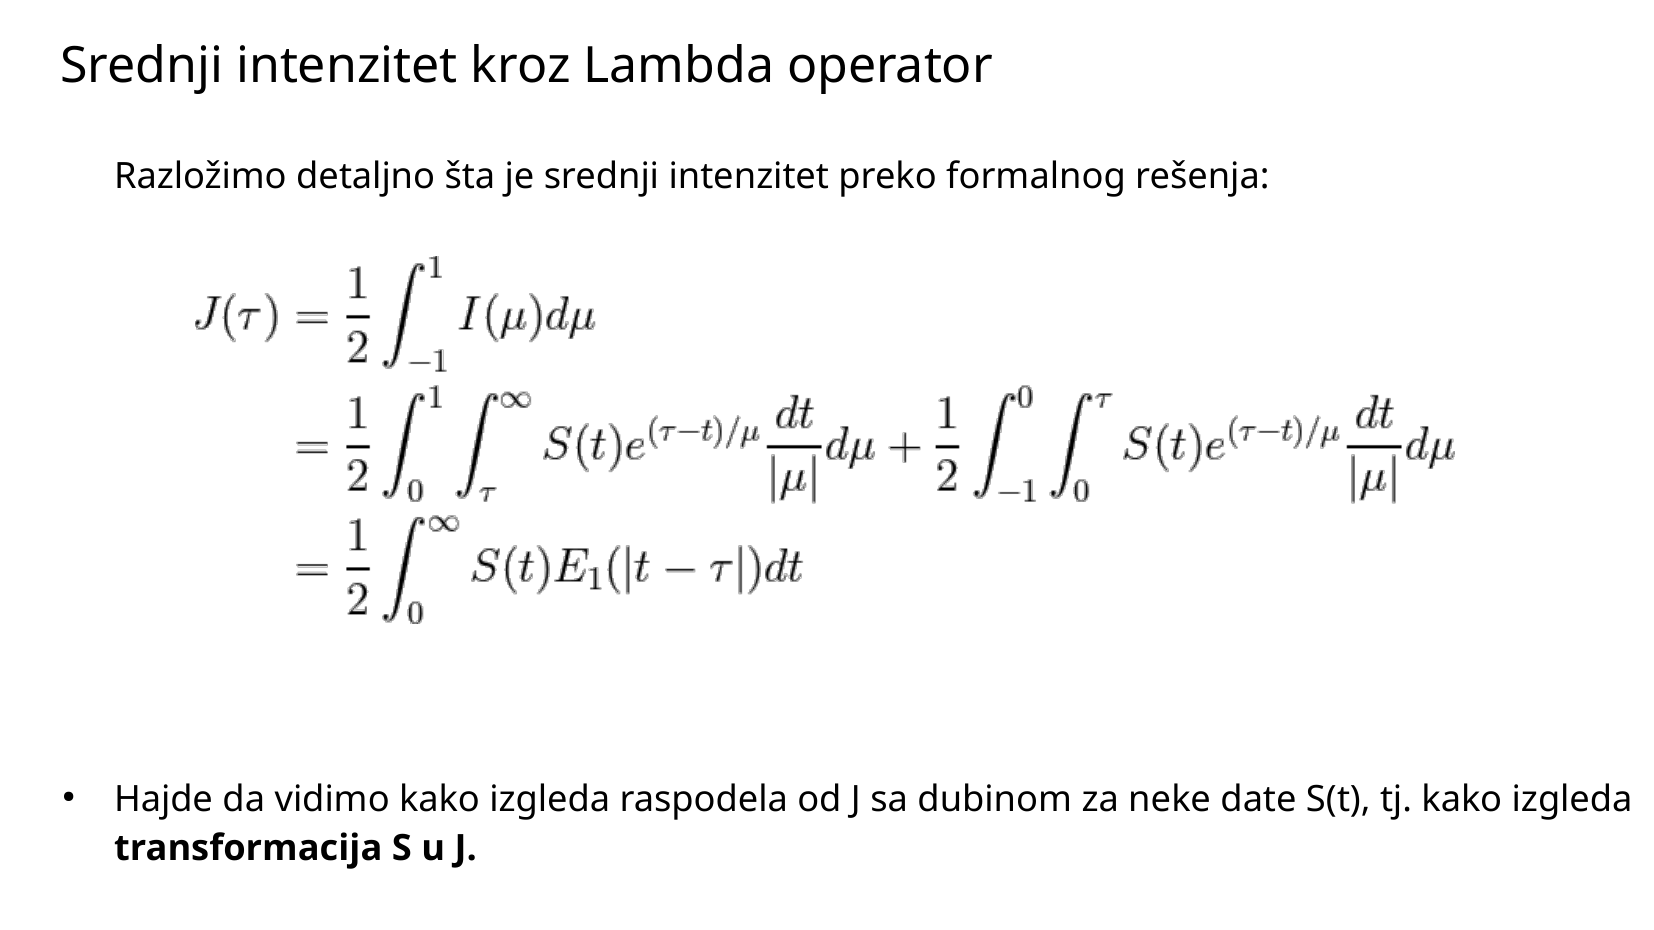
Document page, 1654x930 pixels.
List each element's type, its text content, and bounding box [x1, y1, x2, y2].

title Srednji intenzitet kroz Lambda operator [59, 13, 1648, 113]
list Razložimo detaljno šta je srednji intenzitet preko formalnog rešenja: Hajde da vidimo kako izgleda raspodela od J sa dubinom za neke date S(t), tj. kako izgleda transformacija S u J. [45, 149, 1635, 880]
picture [195, 256, 1455, 624]
